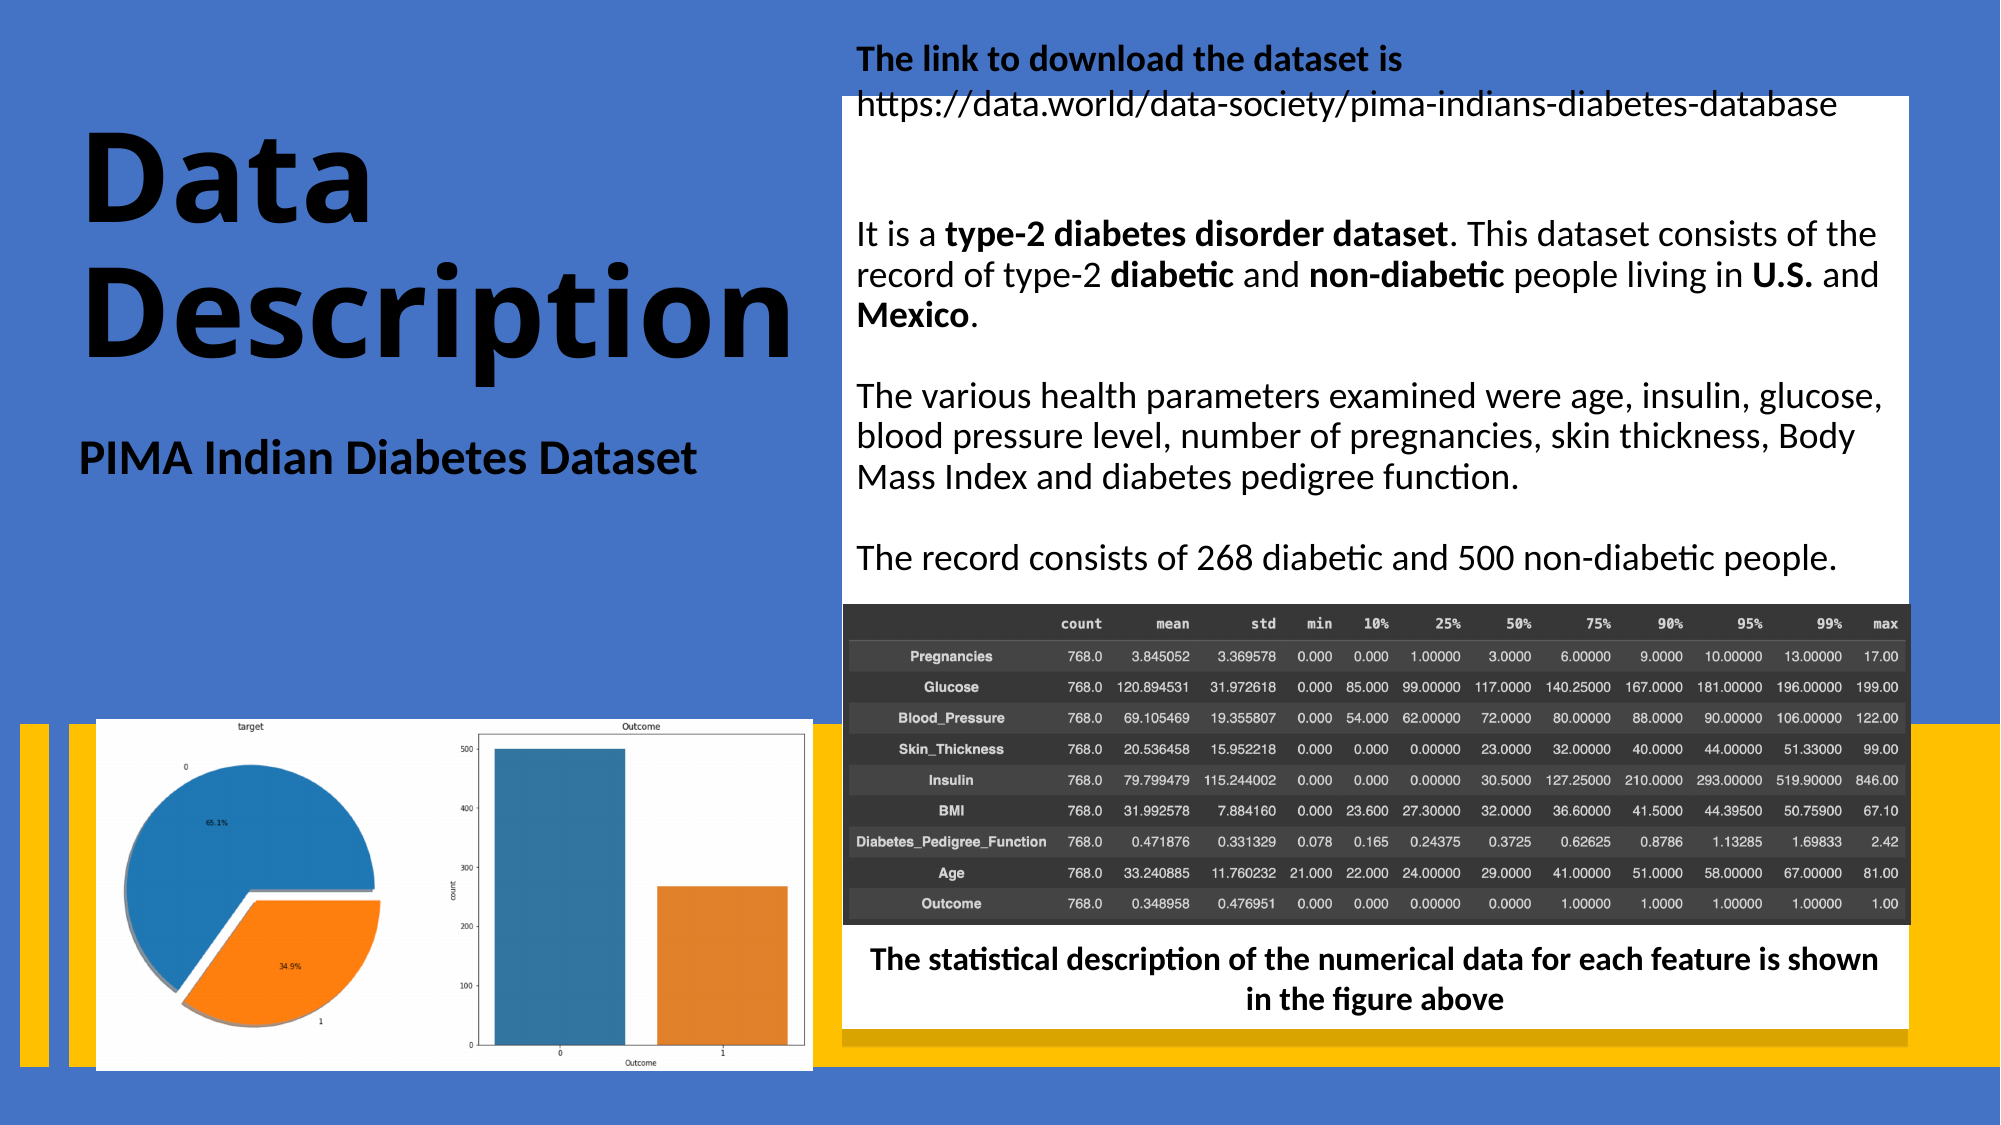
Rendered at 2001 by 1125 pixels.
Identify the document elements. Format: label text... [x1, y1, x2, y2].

picture [96, 719, 813, 1071]
list The link to download the dataset is https://data.world/data-society/pima-indians-diabetes-database It is a type-2 diabetes disorder dataset. This dataset consists of the record of type-2 diabetic and non-diabetic people living in U.S. and Mexico. The various health parameters examined were age, insulin, glucose, blood pressure level, number of pregnancies, skin thickness, Body Mass Index and diabetes pedigree function. The record consists of 268 diabetic and 500 non-diabetic people. [841, 26, 1911, 1016]
text_box [0, 0, 2000, 1125]
picture [843, 604, 1911, 926]
text_box PIMA Indian Diabetes Dataset [63, 417, 805, 494]
title Data Description [63, 107, 815, 276]
text_box The statistical description of the numerical data for each feature is shown in the figure above [842, 930, 1908, 1027]
